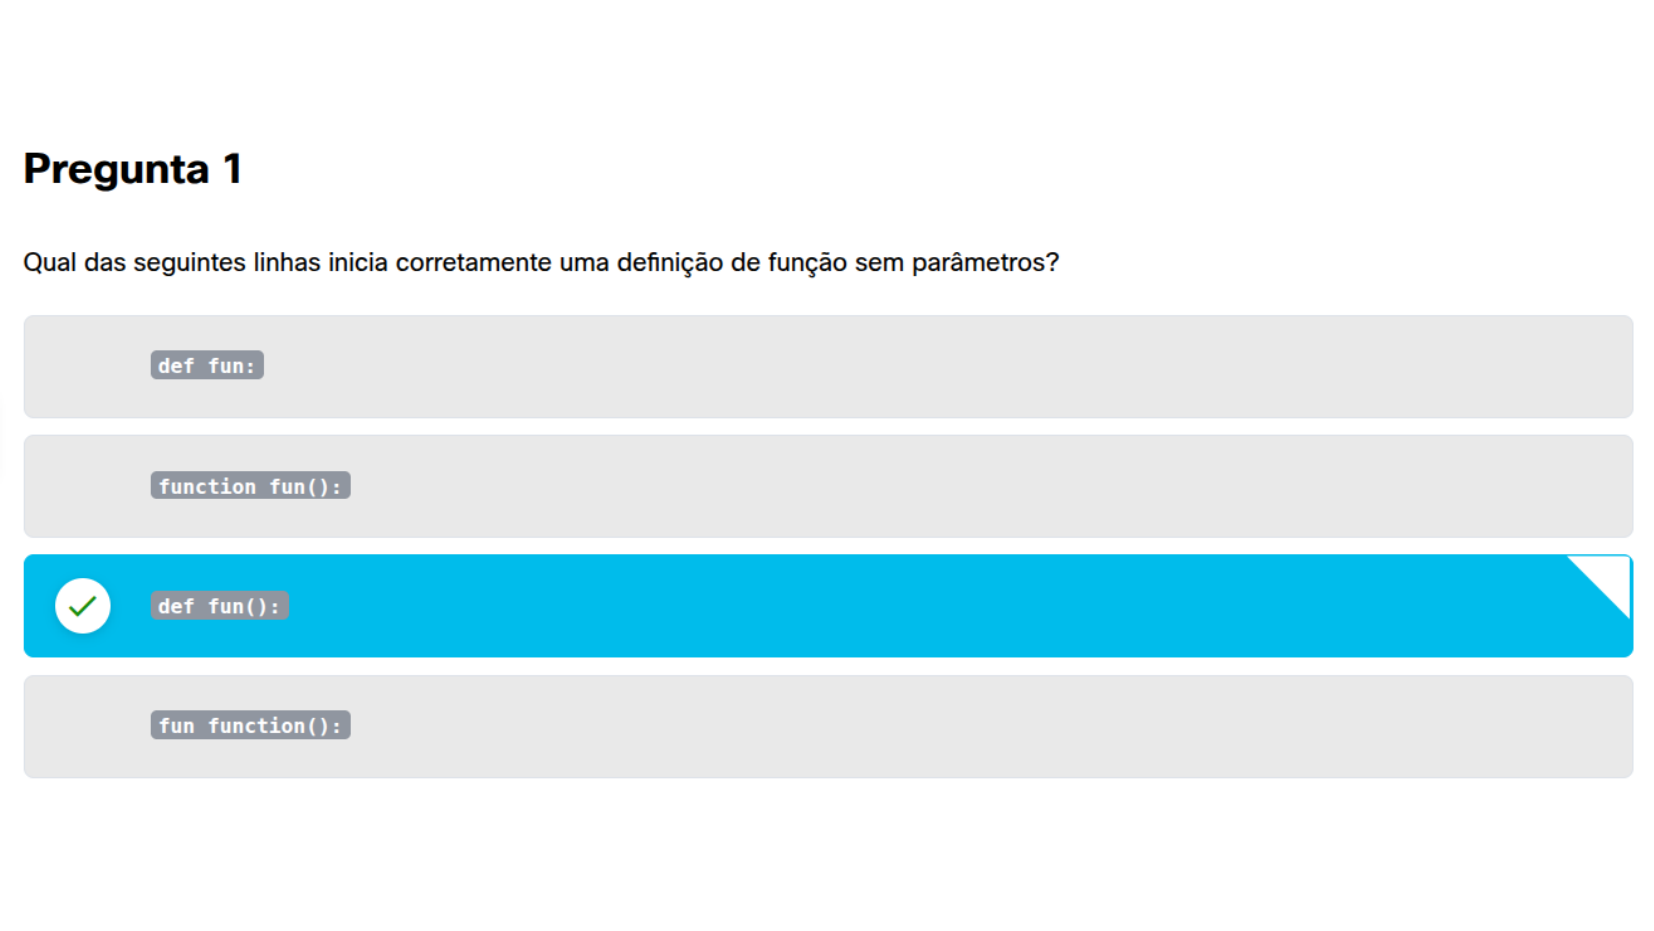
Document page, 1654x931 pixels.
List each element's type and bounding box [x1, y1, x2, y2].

picture [0, 139, 1654, 791]
